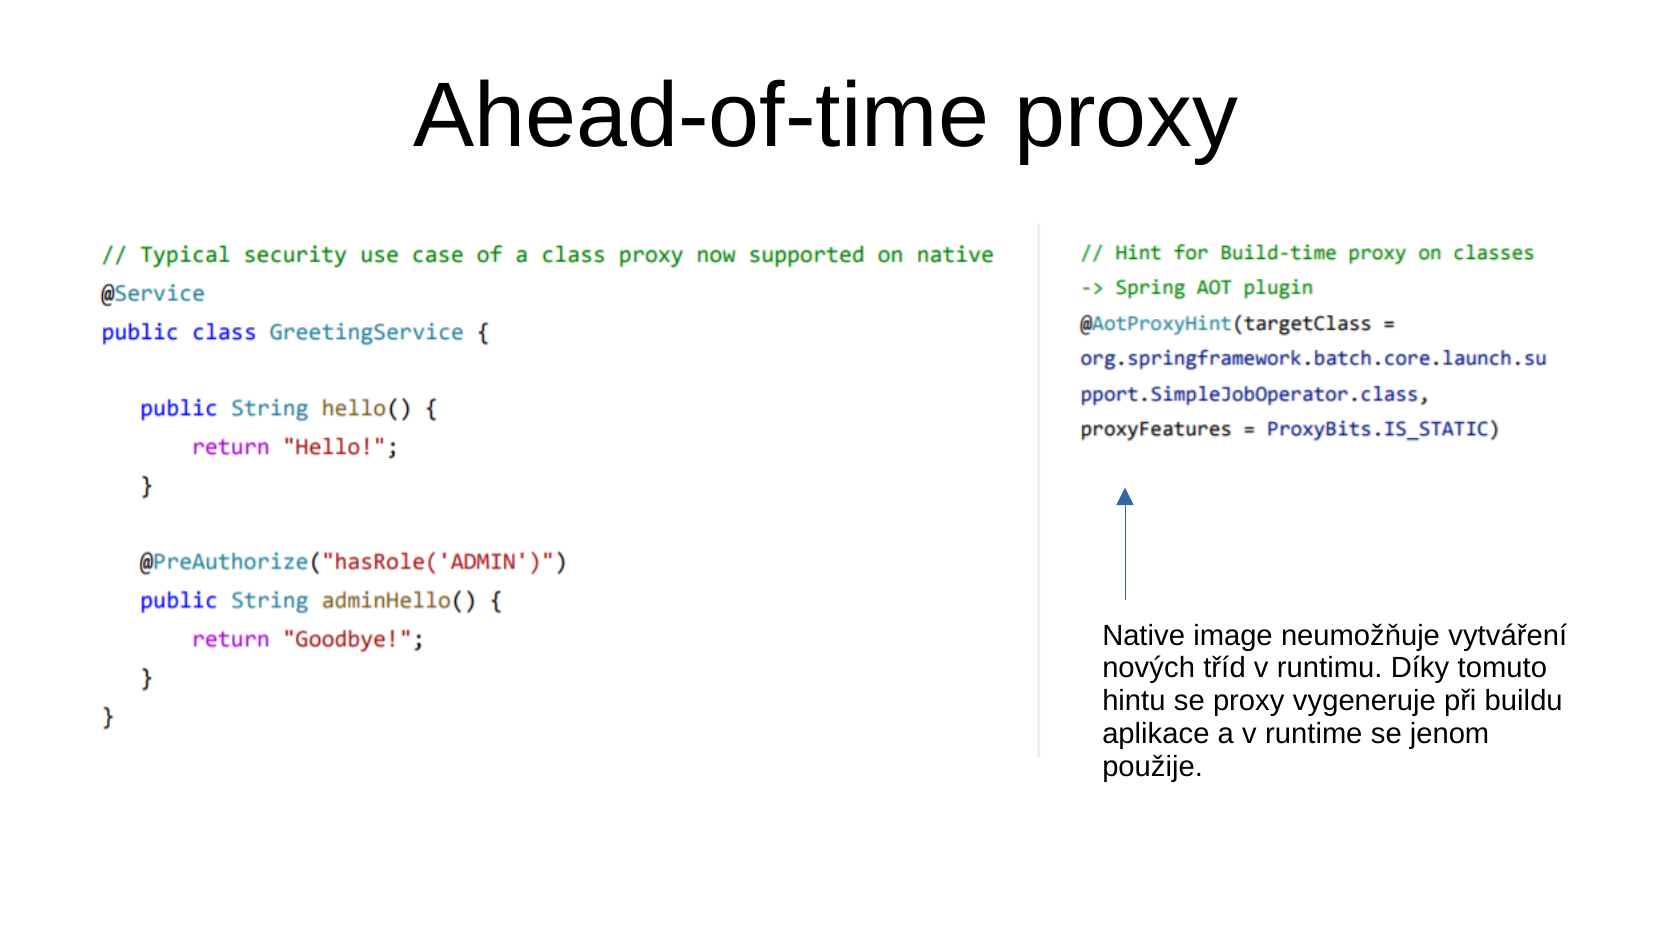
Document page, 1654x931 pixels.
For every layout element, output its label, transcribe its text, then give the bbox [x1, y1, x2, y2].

text_box Native image neumožňuje vytváření nových tříd v runtimu. Díky tomuto hintu se proxy vygeneruje při buildu aplikace a v runtime se jenom použije. [1087, 611, 1613, 790]
title Ahead-of-time proxy [82, 37, 1571, 193]
picture [82, 218, 1571, 757]
